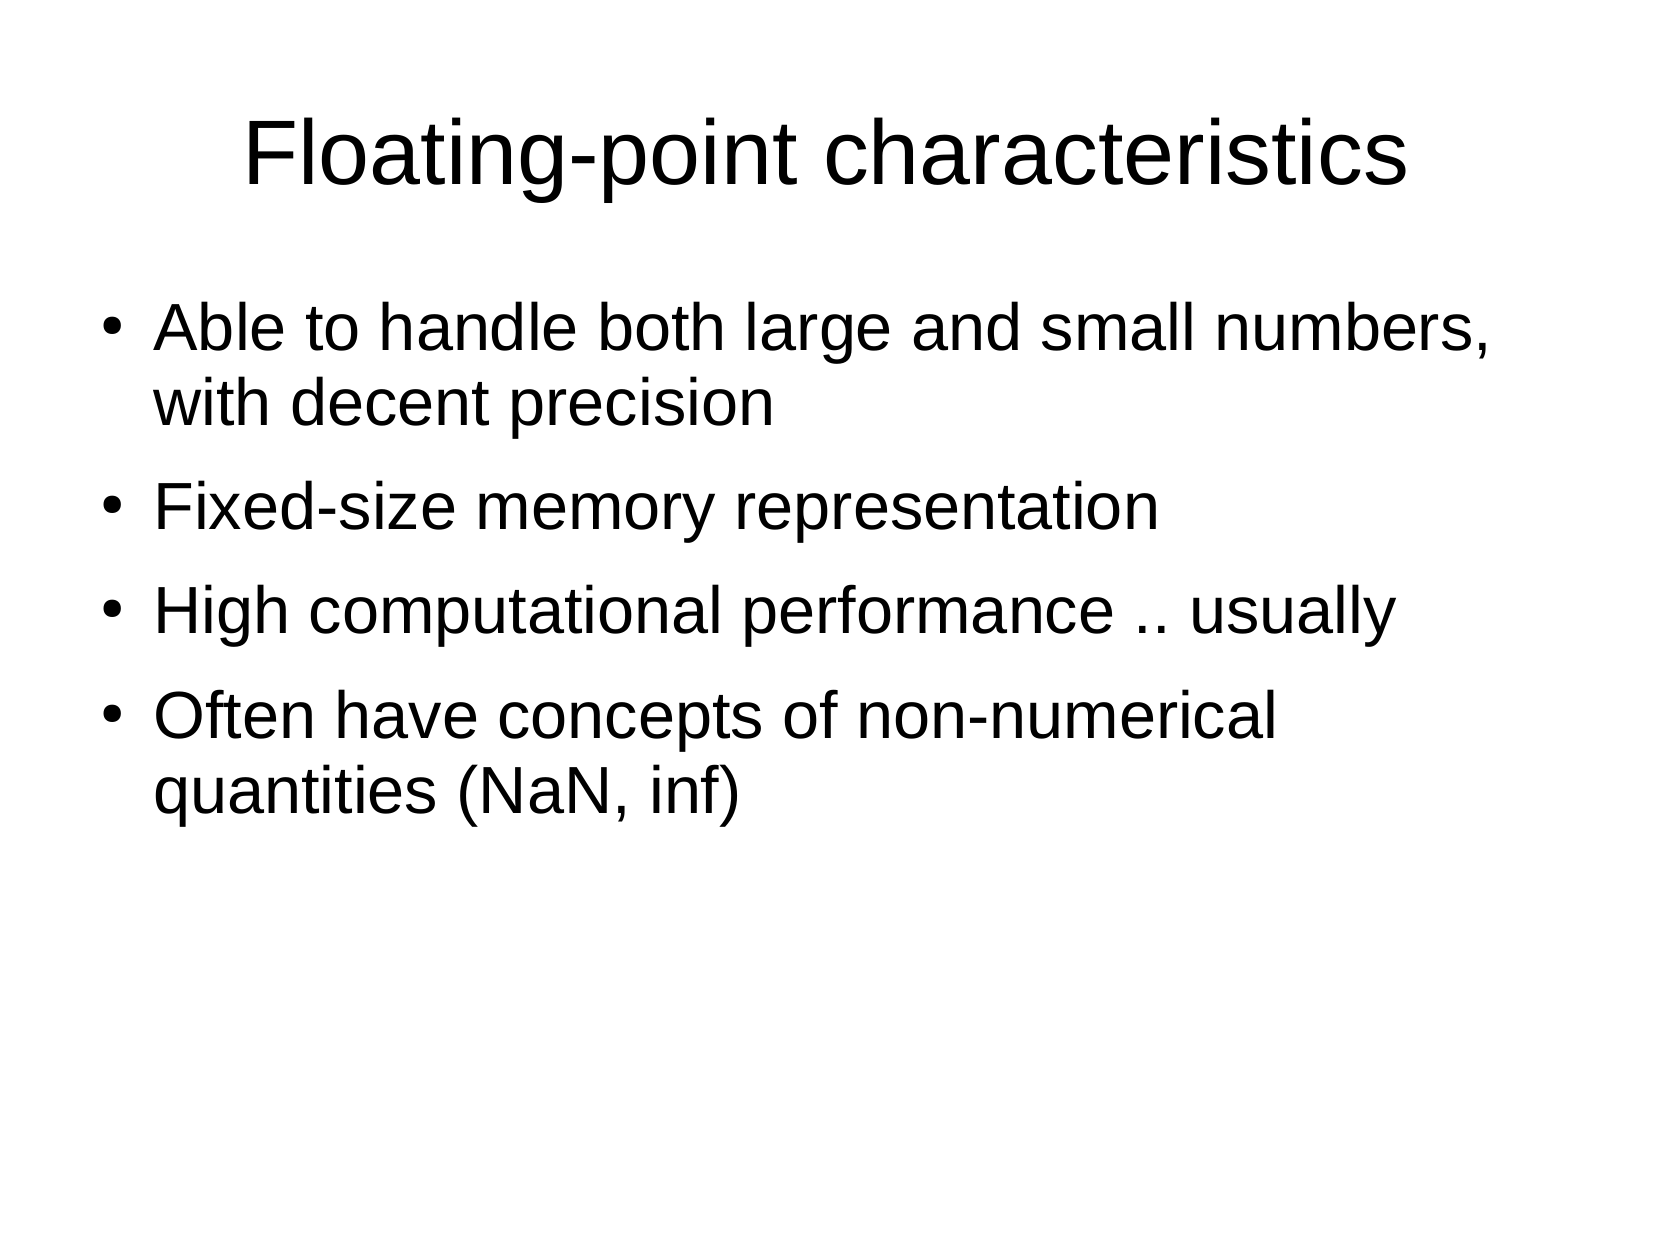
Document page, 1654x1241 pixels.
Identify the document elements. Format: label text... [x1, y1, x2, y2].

title Floating-point characteristics [82, 49, 1571, 257]
list Able to handle both large and small numbers, with decent precision Fixed-size memory representation High computational performance .. usually Often have concepts of non-numerical quantities (NaN, inf) [82, 290, 1571, 1109]
